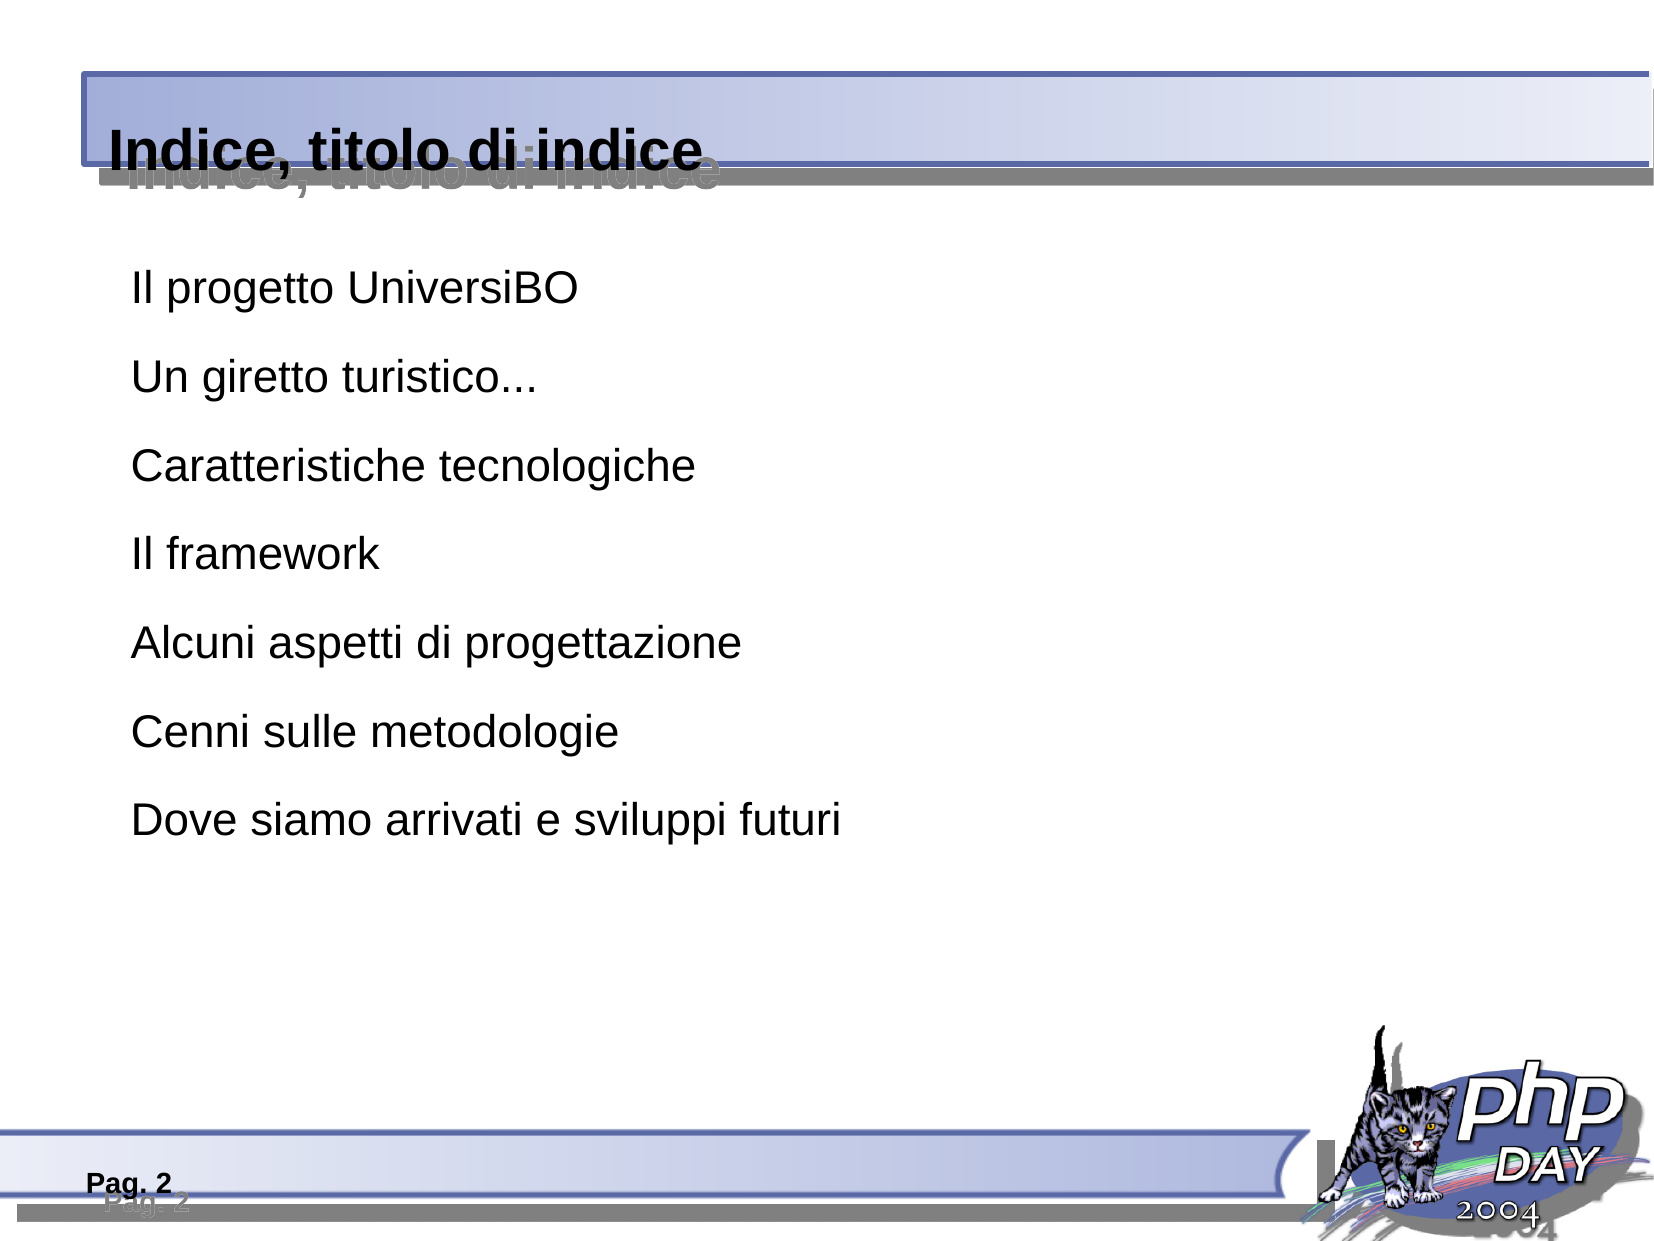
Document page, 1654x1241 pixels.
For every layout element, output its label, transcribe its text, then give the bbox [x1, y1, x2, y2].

picture [0, 1025, 1652, 1233]
picture [126, 1180, 133, 1190]
text_box Il progetto UniversiBO Un giretto turistico... Caratteristiche tecnologiche Il framework Alcuni aspetti di progettazione Cenni sulle metodologie Dove siamo arrivati e sviluppi futuri [115, 236, 1538, 1063]
picture [110, 1195, 117, 1201]
text_box Indice, titolo di indice [108, 84, 1400, 155]
